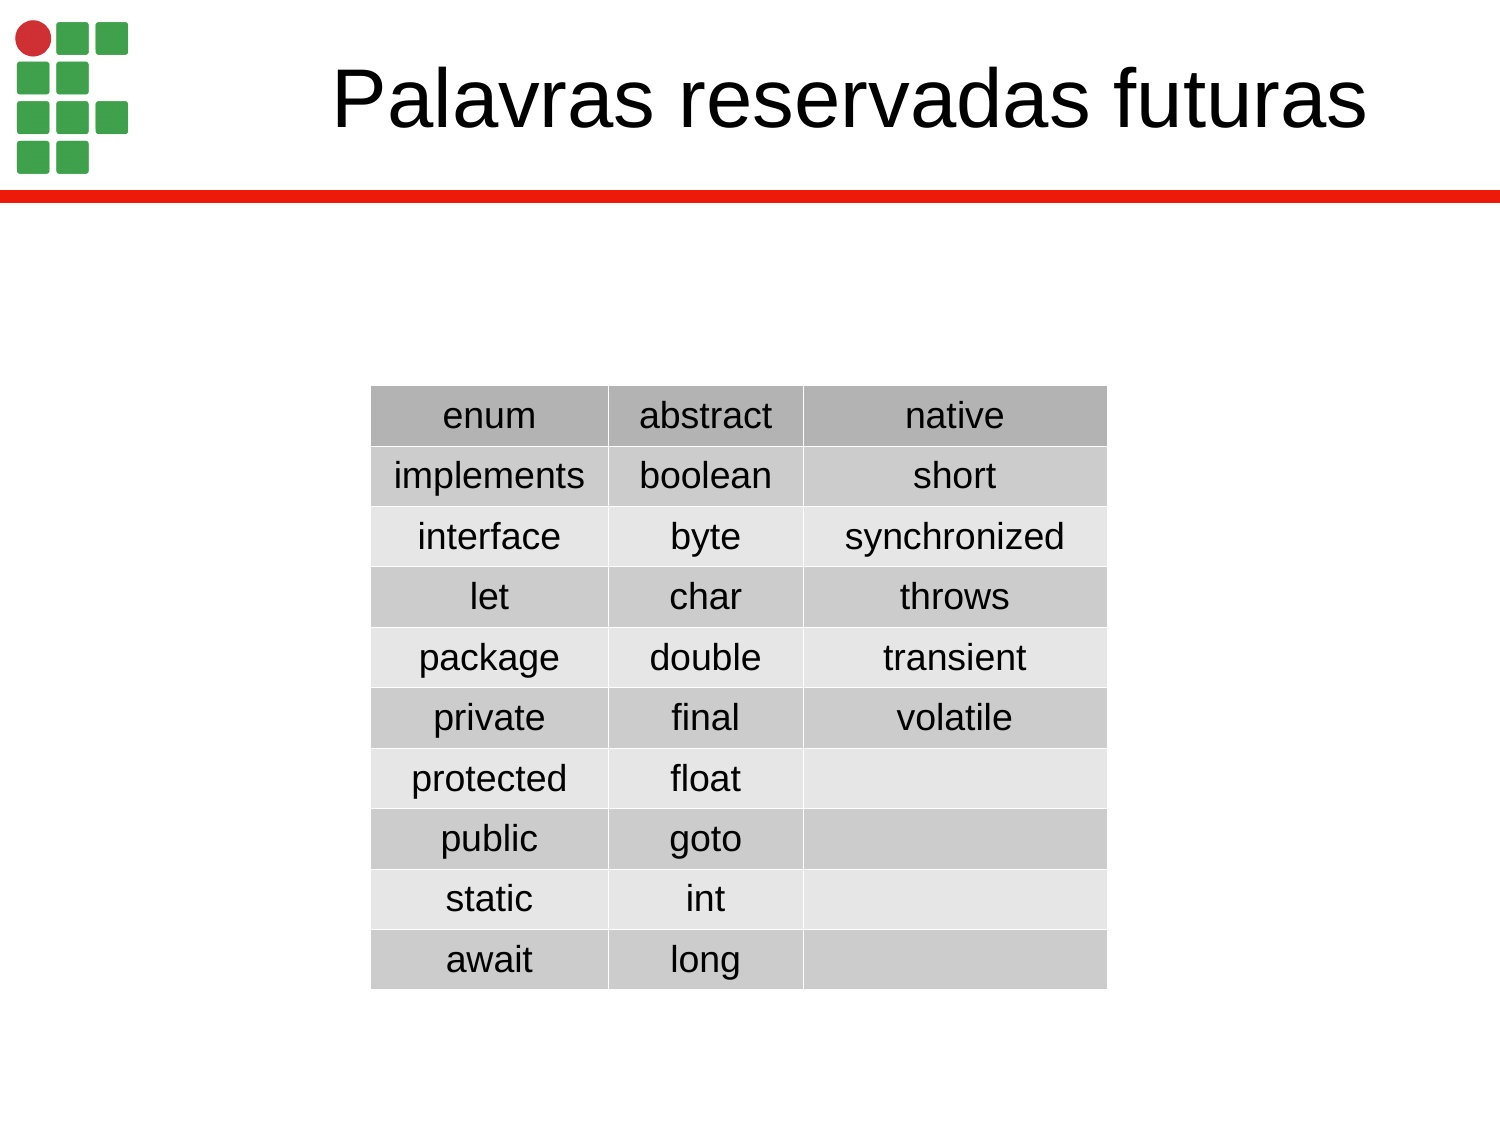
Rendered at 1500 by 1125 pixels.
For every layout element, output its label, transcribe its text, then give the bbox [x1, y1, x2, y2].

table_cell public [371, 809, 608, 869]
table_cell interface [371, 507, 608, 566]
table_cell boolean [609, 447, 803, 506]
table_cell [804, 870, 1107, 929]
table_cell float [609, 749, 803, 808]
table_cell int [609, 870, 803, 929]
table_cell transient [804, 628, 1107, 687]
table_cell let [371, 567, 608, 627]
table_cell [804, 749, 1107, 808]
table_cell synchronized [804, 507, 1107, 566]
table_cell final [609, 688, 803, 748]
table_cell static [371, 870, 608, 929]
table_cell volatile [804, 688, 1107, 748]
table_header native [804, 386, 1107, 446]
title Palavras reservadas futuras [230, 0, 1471, 202]
table_cell await [371, 930, 608, 989]
table_cell package [371, 628, 608, 687]
table_cell long [609, 930, 803, 989]
table_cell byte [609, 507, 803, 566]
picture [14, 16, 130, 178]
table_cell private [371, 688, 608, 748]
table_cell char [609, 567, 803, 627]
table_cell protected [371, 749, 608, 808]
table_cell [804, 809, 1107, 869]
table_cell double [609, 628, 803, 687]
table_cell [804, 930, 1107, 989]
table_cell implements [371, 447, 608, 506]
table_cell throws [804, 567, 1107, 627]
table_cell goto [609, 809, 803, 869]
table_cell short [804, 447, 1107, 506]
table_header abstract [609, 386, 803, 446]
table_header enum [371, 386, 608, 446]
